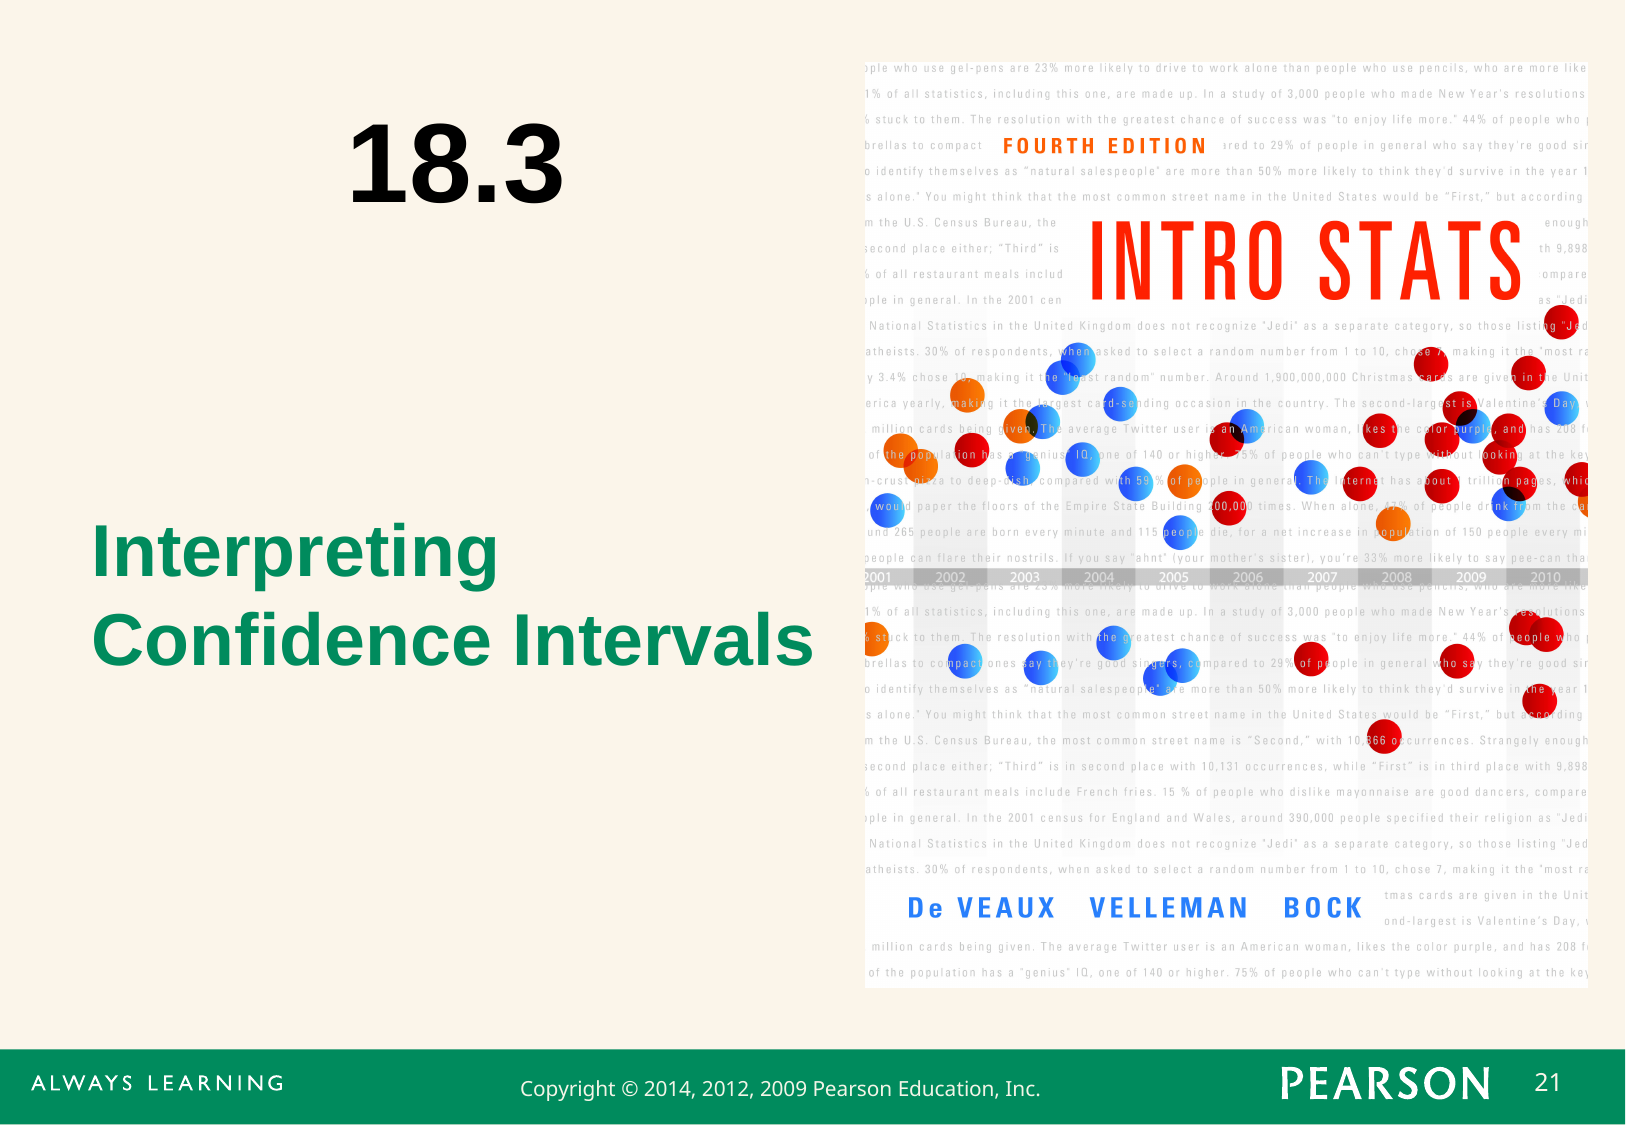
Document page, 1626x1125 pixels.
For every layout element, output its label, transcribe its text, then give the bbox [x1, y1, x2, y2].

picture [865, 62, 1588, 988]
list Interpreting Confidence Intervals [91, 503, 825, 764]
title 18.3 [87, 90, 826, 268]
